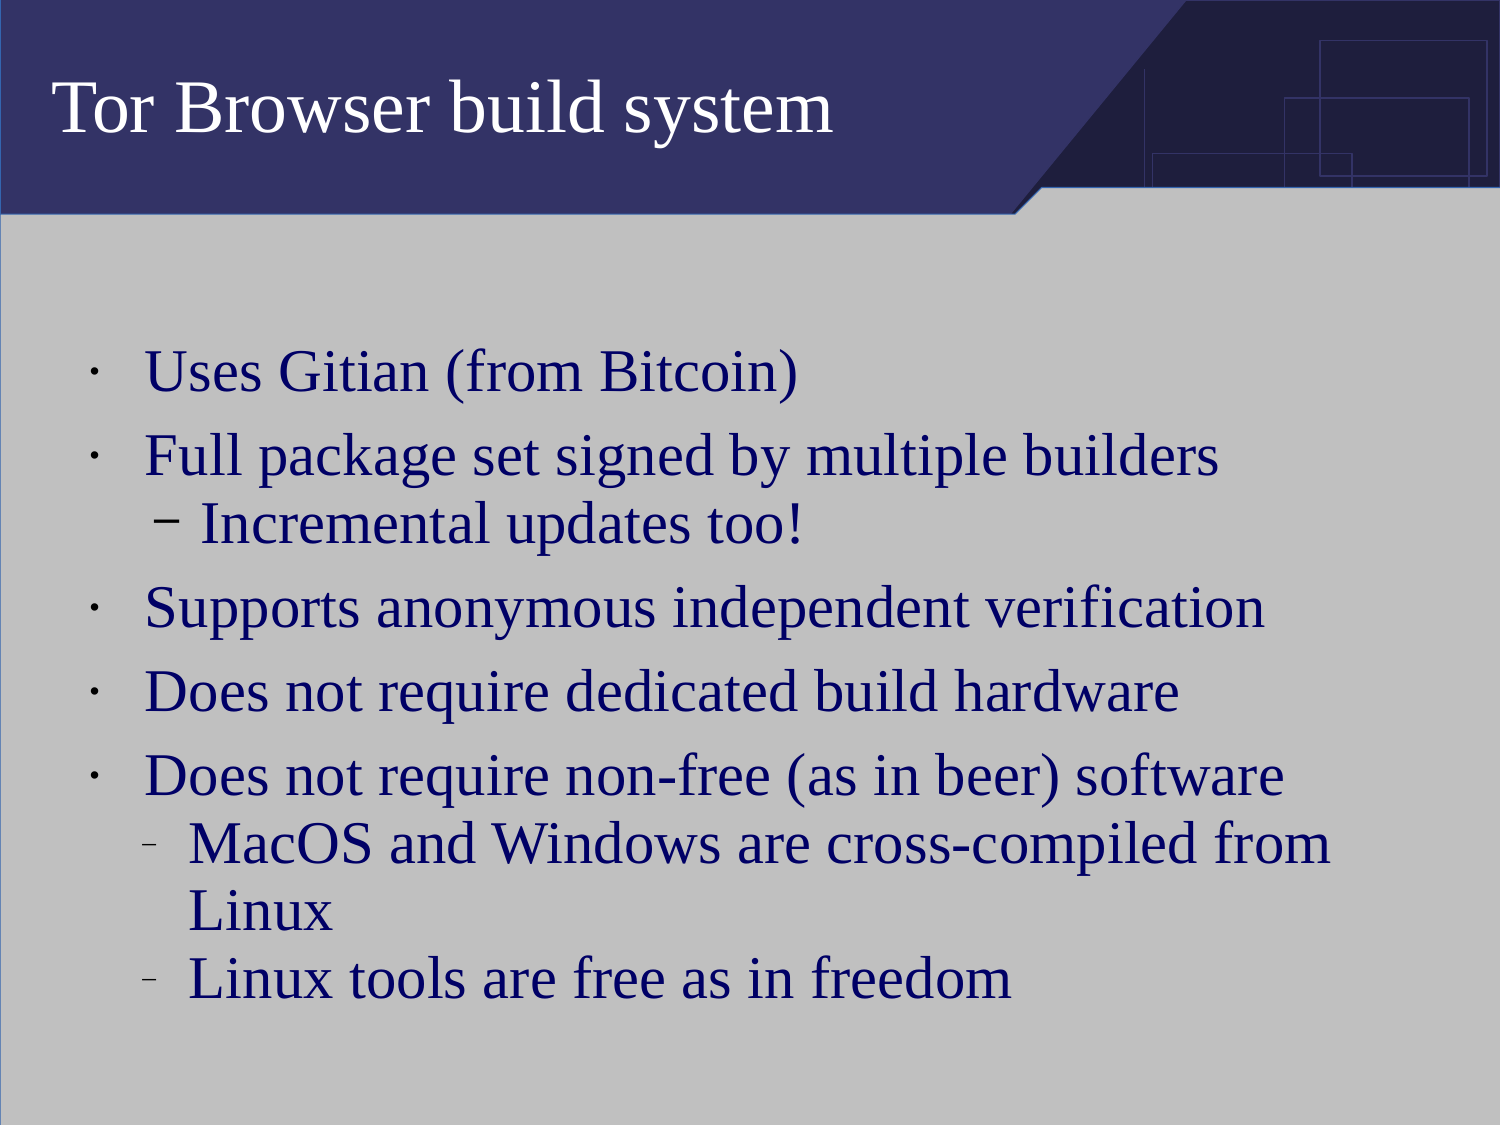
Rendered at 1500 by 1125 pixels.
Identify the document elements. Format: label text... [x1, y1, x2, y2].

text_box Uses Gitian (from Bitcoin) Full package set signed by multiple builders Incremental updates too! Supports anonymous independent verification Does not require dedicated build hardware Does not require non-free (as in beer) software MacOS and Windows are cross-compiled from Linux Linux tools are free as in freedom [75, 329, 1351, 1104]
text_box Tor Browser build system [0, 57, 1276, 157]
